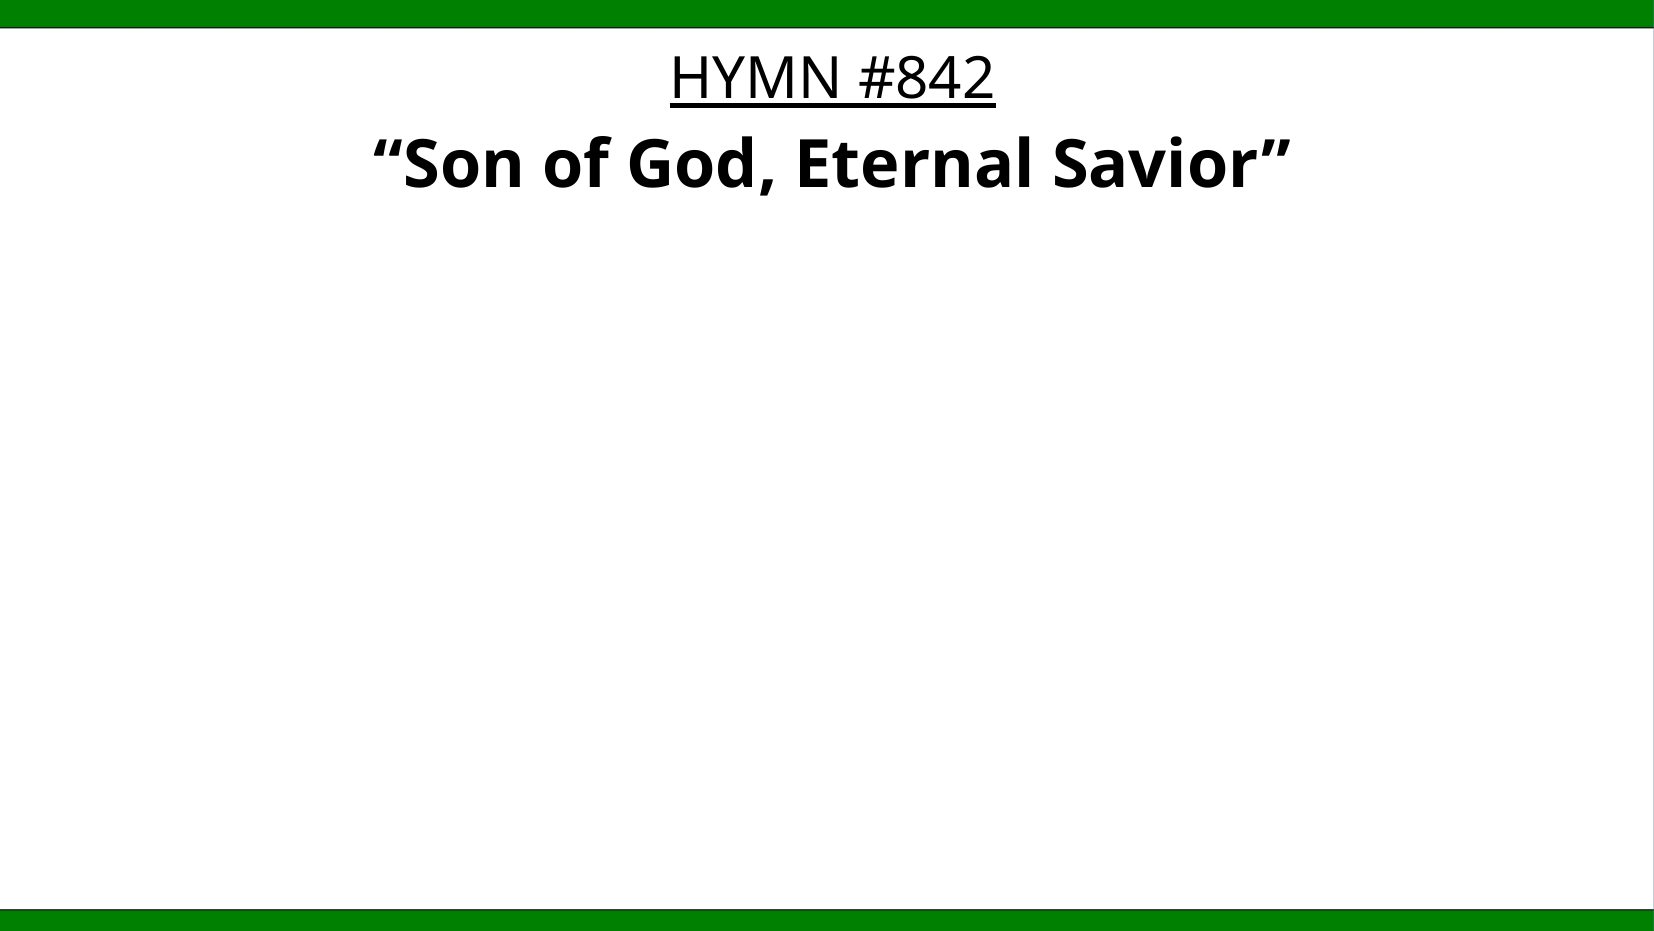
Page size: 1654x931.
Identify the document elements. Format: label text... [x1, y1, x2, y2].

text_box HYMN #842 “Son of God, Eternal Savior” [105, 29, 1561, 211]
picture [0, 0, 1654, 931]
